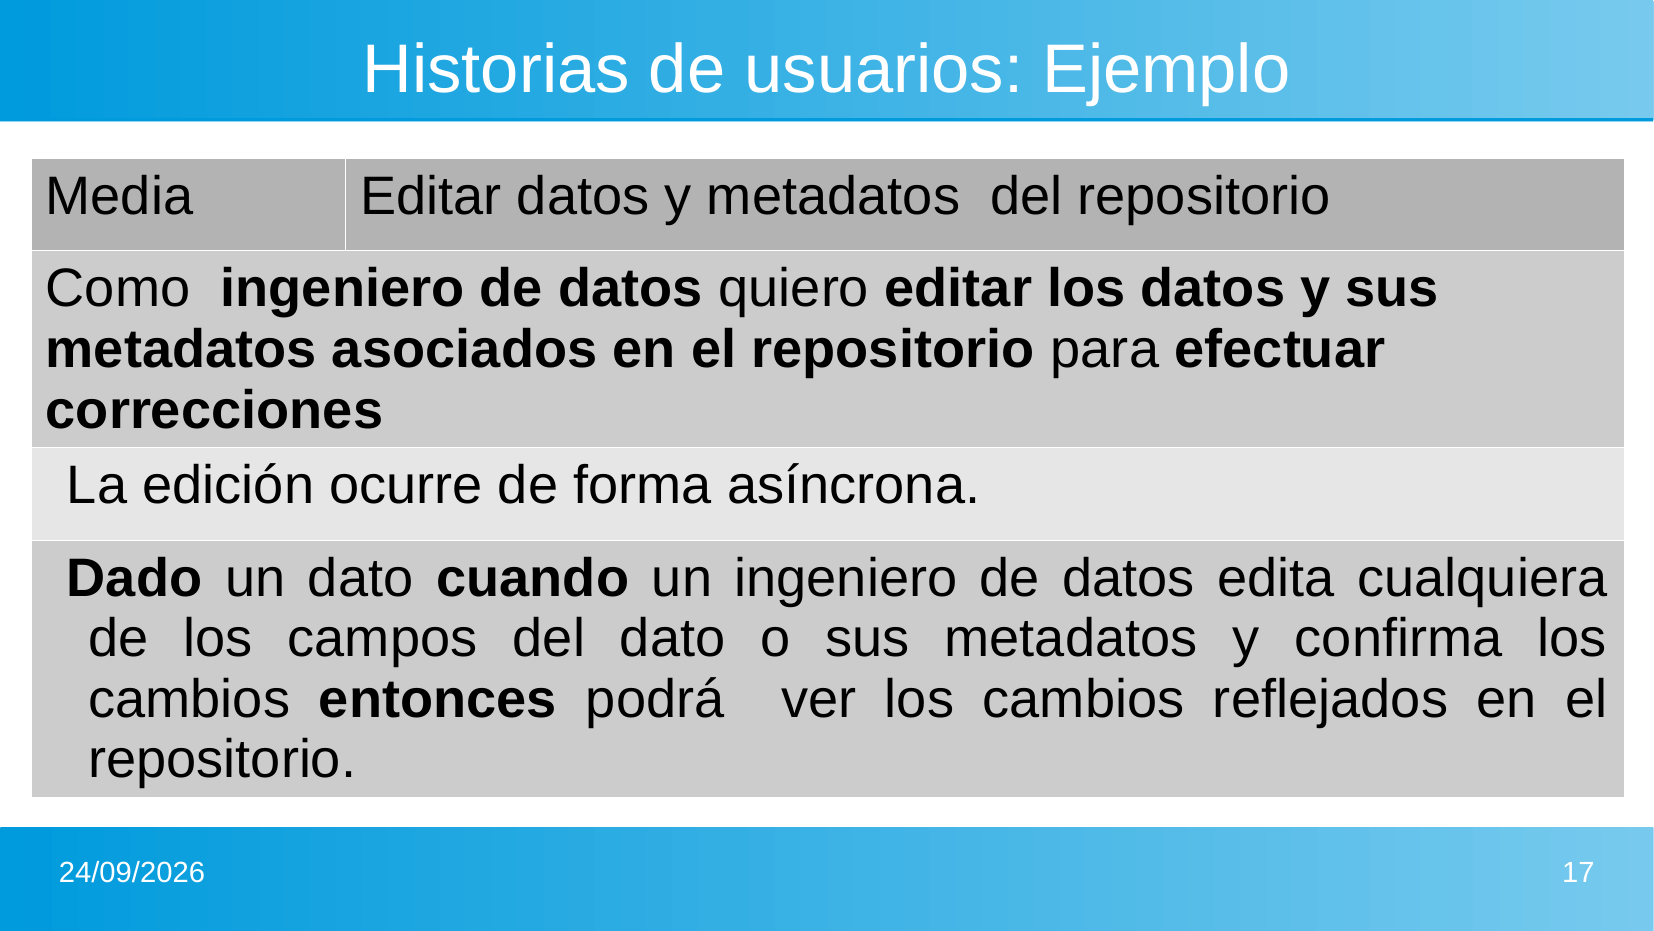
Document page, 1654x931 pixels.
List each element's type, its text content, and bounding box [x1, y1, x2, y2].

table_cell La edición ocurre de forma asíncrona. [32, 448, 1624, 540]
table_cell Como ingeniero de datos quiero editar los datos y sus metadatos asociados en el repositorio para efectuar correcciones [32, 251, 1624, 447]
table_header Media [32, 159, 345, 250]
table_cell Dado un dato cuando un ingeniero de datos edita cualquiera de los campos del dato o sus metadatos y confirma los cambios entonces podrá ver los cambios reflejados en el repositorio. [32, 541, 1624, 797]
table_header Editar datos y metadatos del repositorio [346, 159, 1624, 250]
title Historias de usuarios: Ejemplo [59, 29, 1595, 108]
